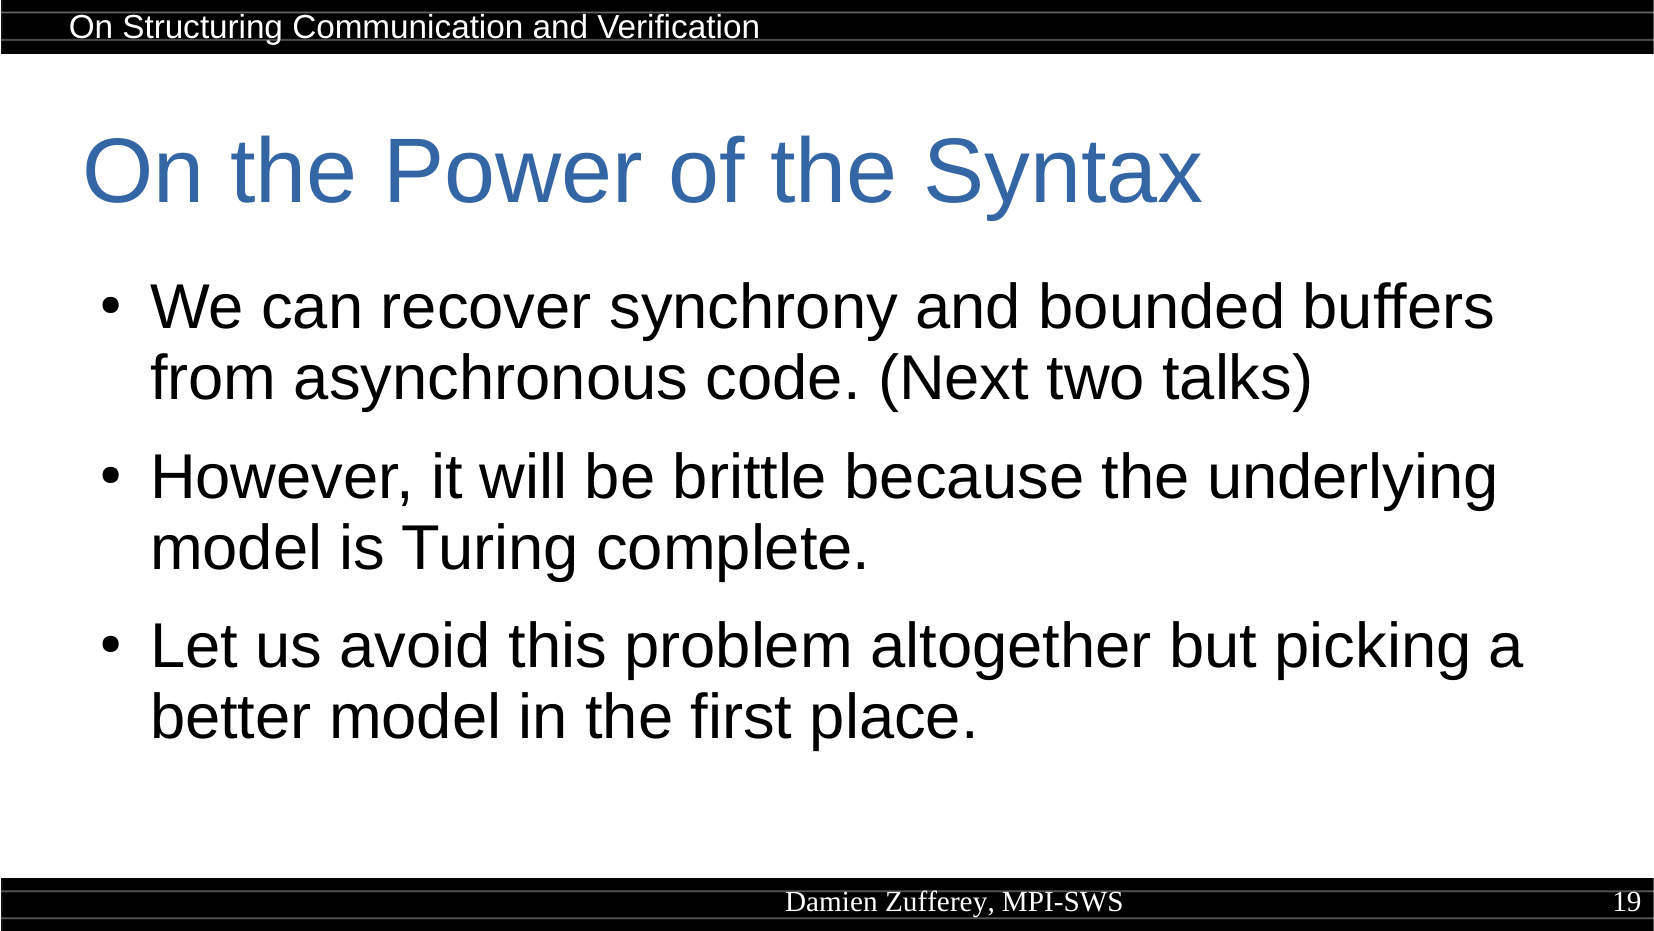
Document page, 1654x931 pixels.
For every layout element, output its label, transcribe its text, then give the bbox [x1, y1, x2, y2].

picture [1, 0, 1654, 54]
title On the Power of the Syntax [82, 92, 1571, 249]
picture [1, 878, 1654, 931]
list We can recover synchrony and bounded buffers from asynchronous code. (Next two talks) However, it will be brittle because the underlying model is Turing complete. Let us avoid this problem altogether but picking a better model in the first place. [82, 271, 1571, 758]
